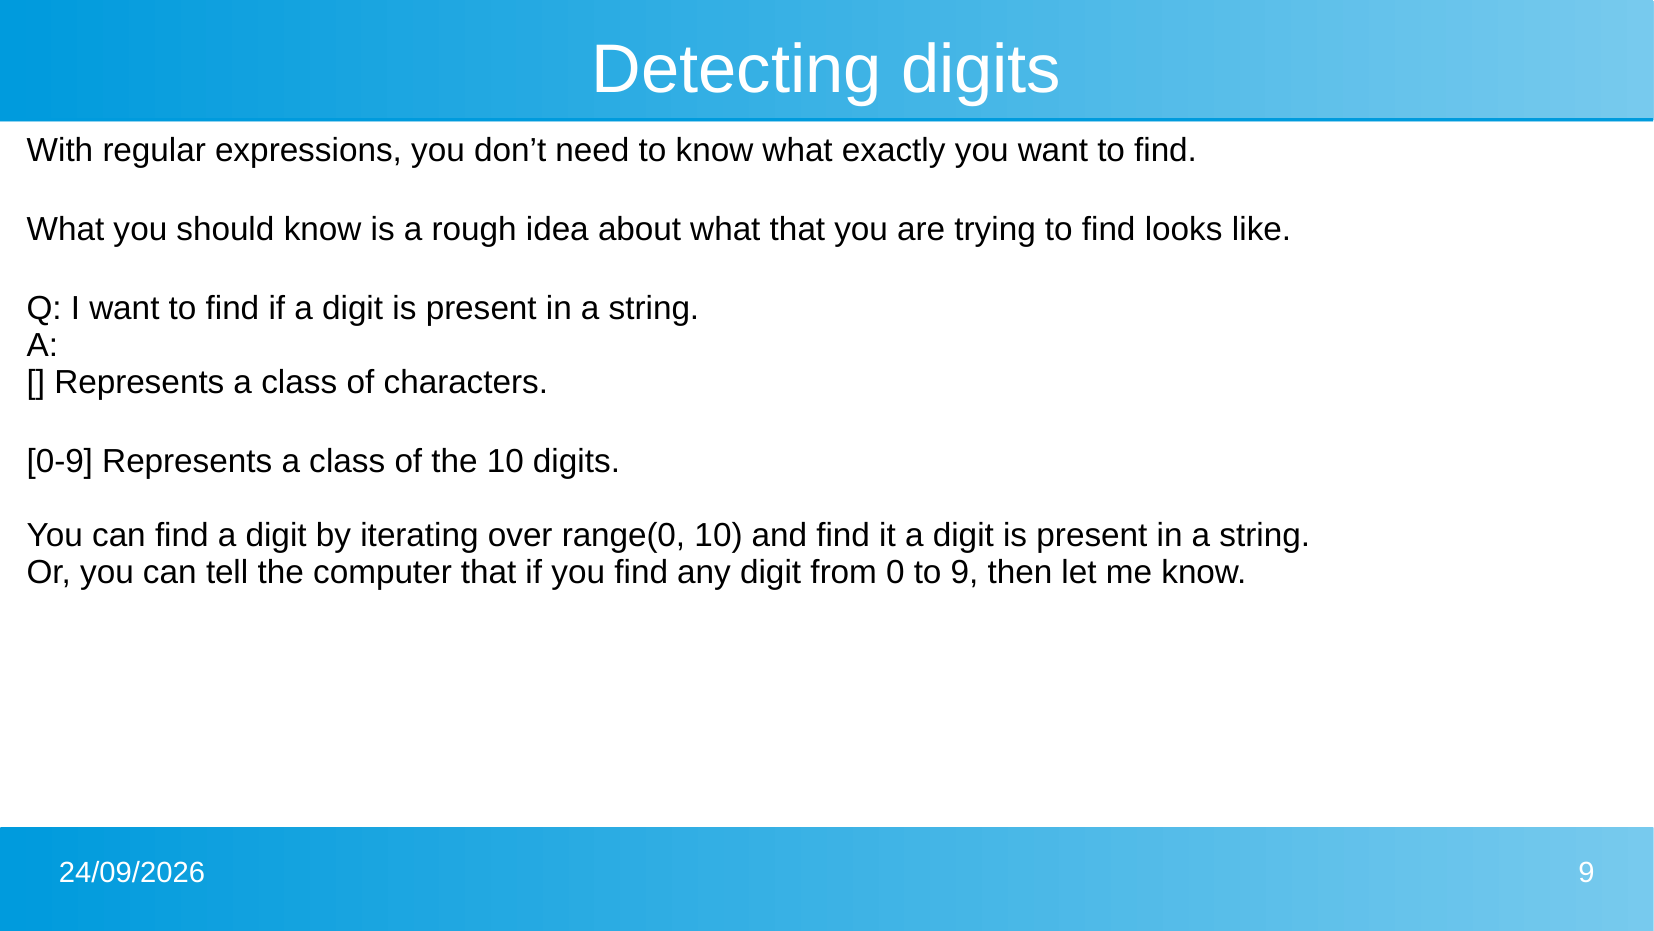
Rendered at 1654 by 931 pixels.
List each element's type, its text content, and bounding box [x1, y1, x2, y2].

text_box With regular expressions, you don’t need to know what exactly you want to find. What you should know is a rough idea about what that you are trying to find looks like. Q: I want to find if a digit is present in a string. A: [] Represents a class of characters. [0-9] Represents a class of the 10 digits. You can find a digit by iterating over range(0, 10) and find it a digit is present in a string. Or, you can tell the computer that if you find any digit from 0 to 9, then let me know. [11, 124, 1607, 789]
title Detecting digits [59, 29, 1595, 108]
